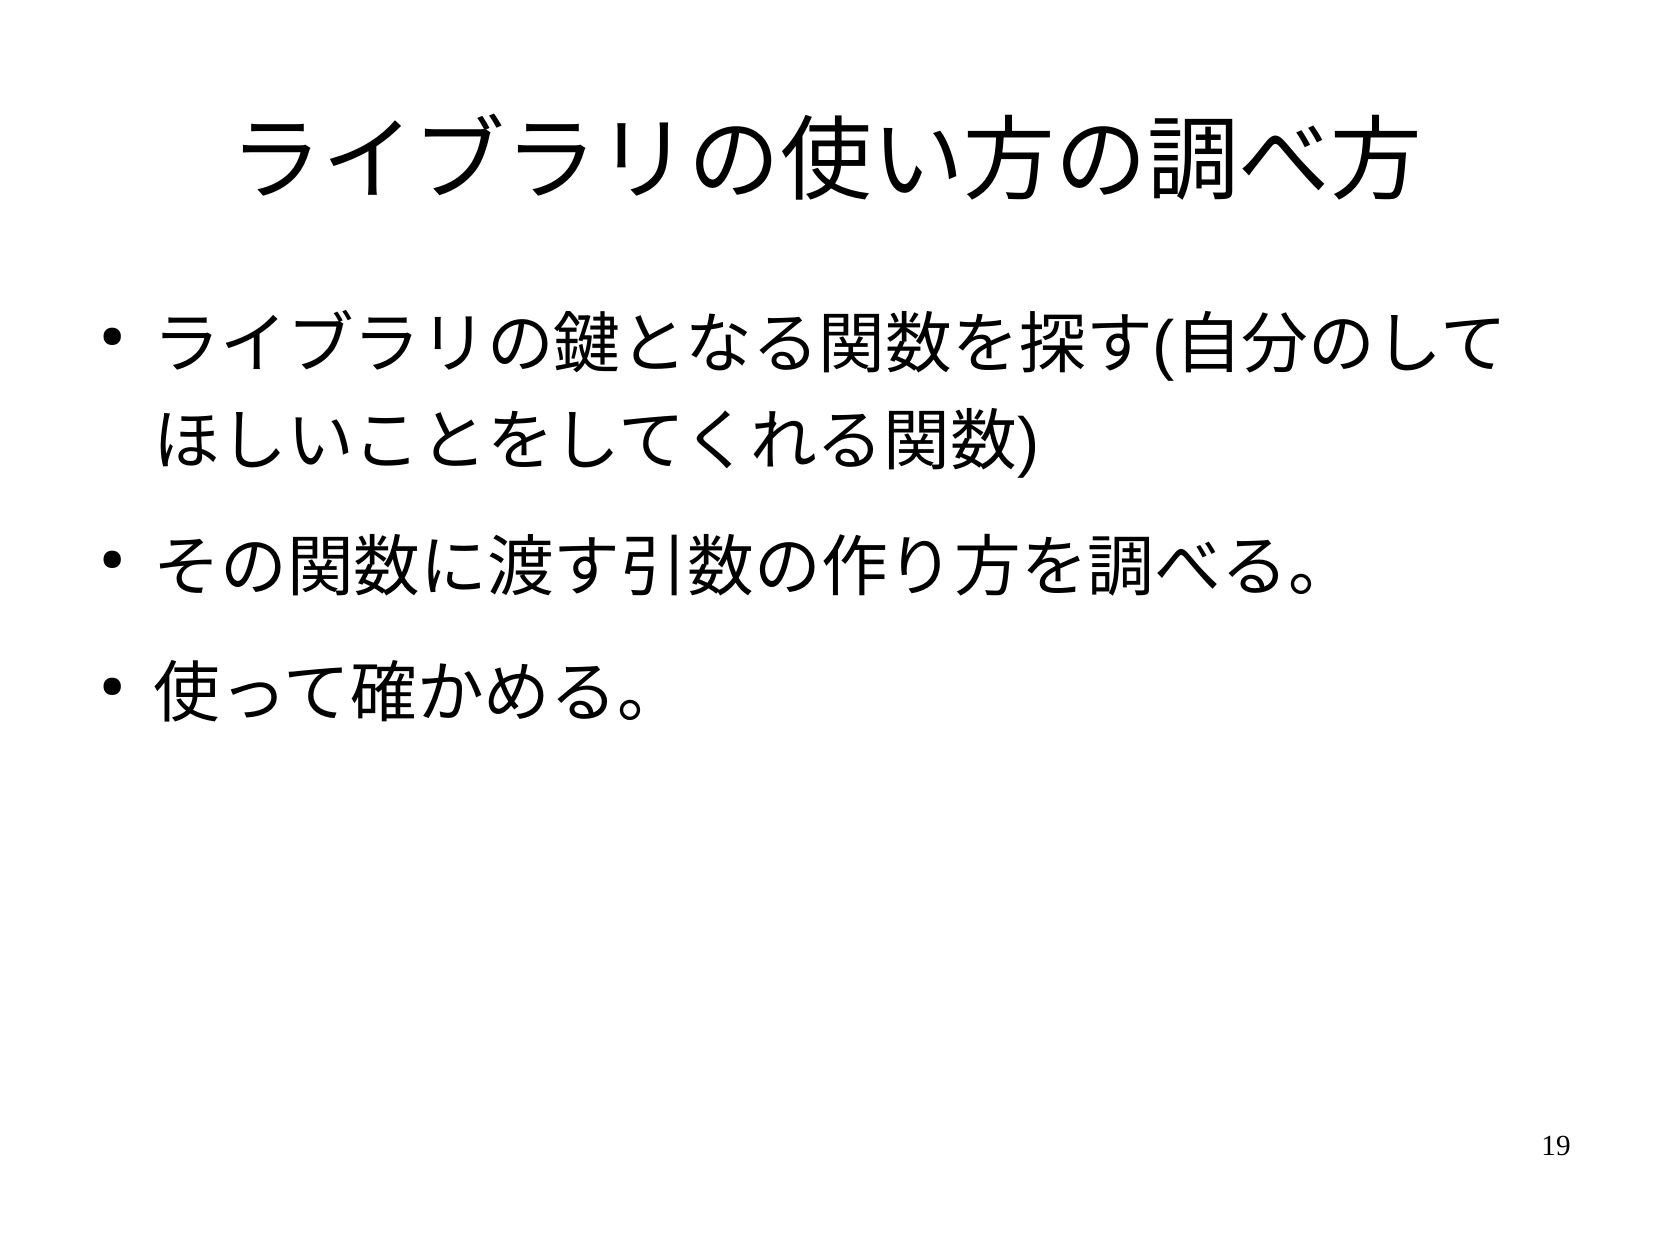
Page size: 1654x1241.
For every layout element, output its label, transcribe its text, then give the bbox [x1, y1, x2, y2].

title ライブラリの使い方の調べ方 [82, 49, 1571, 257]
list ライブラリの鍵となる関数を探す(自分のしてほしいことをしてくれる関数) その関数に渡す引数の作り方を調べる。 使って確かめる。 [82, 290, 1571, 1010]
